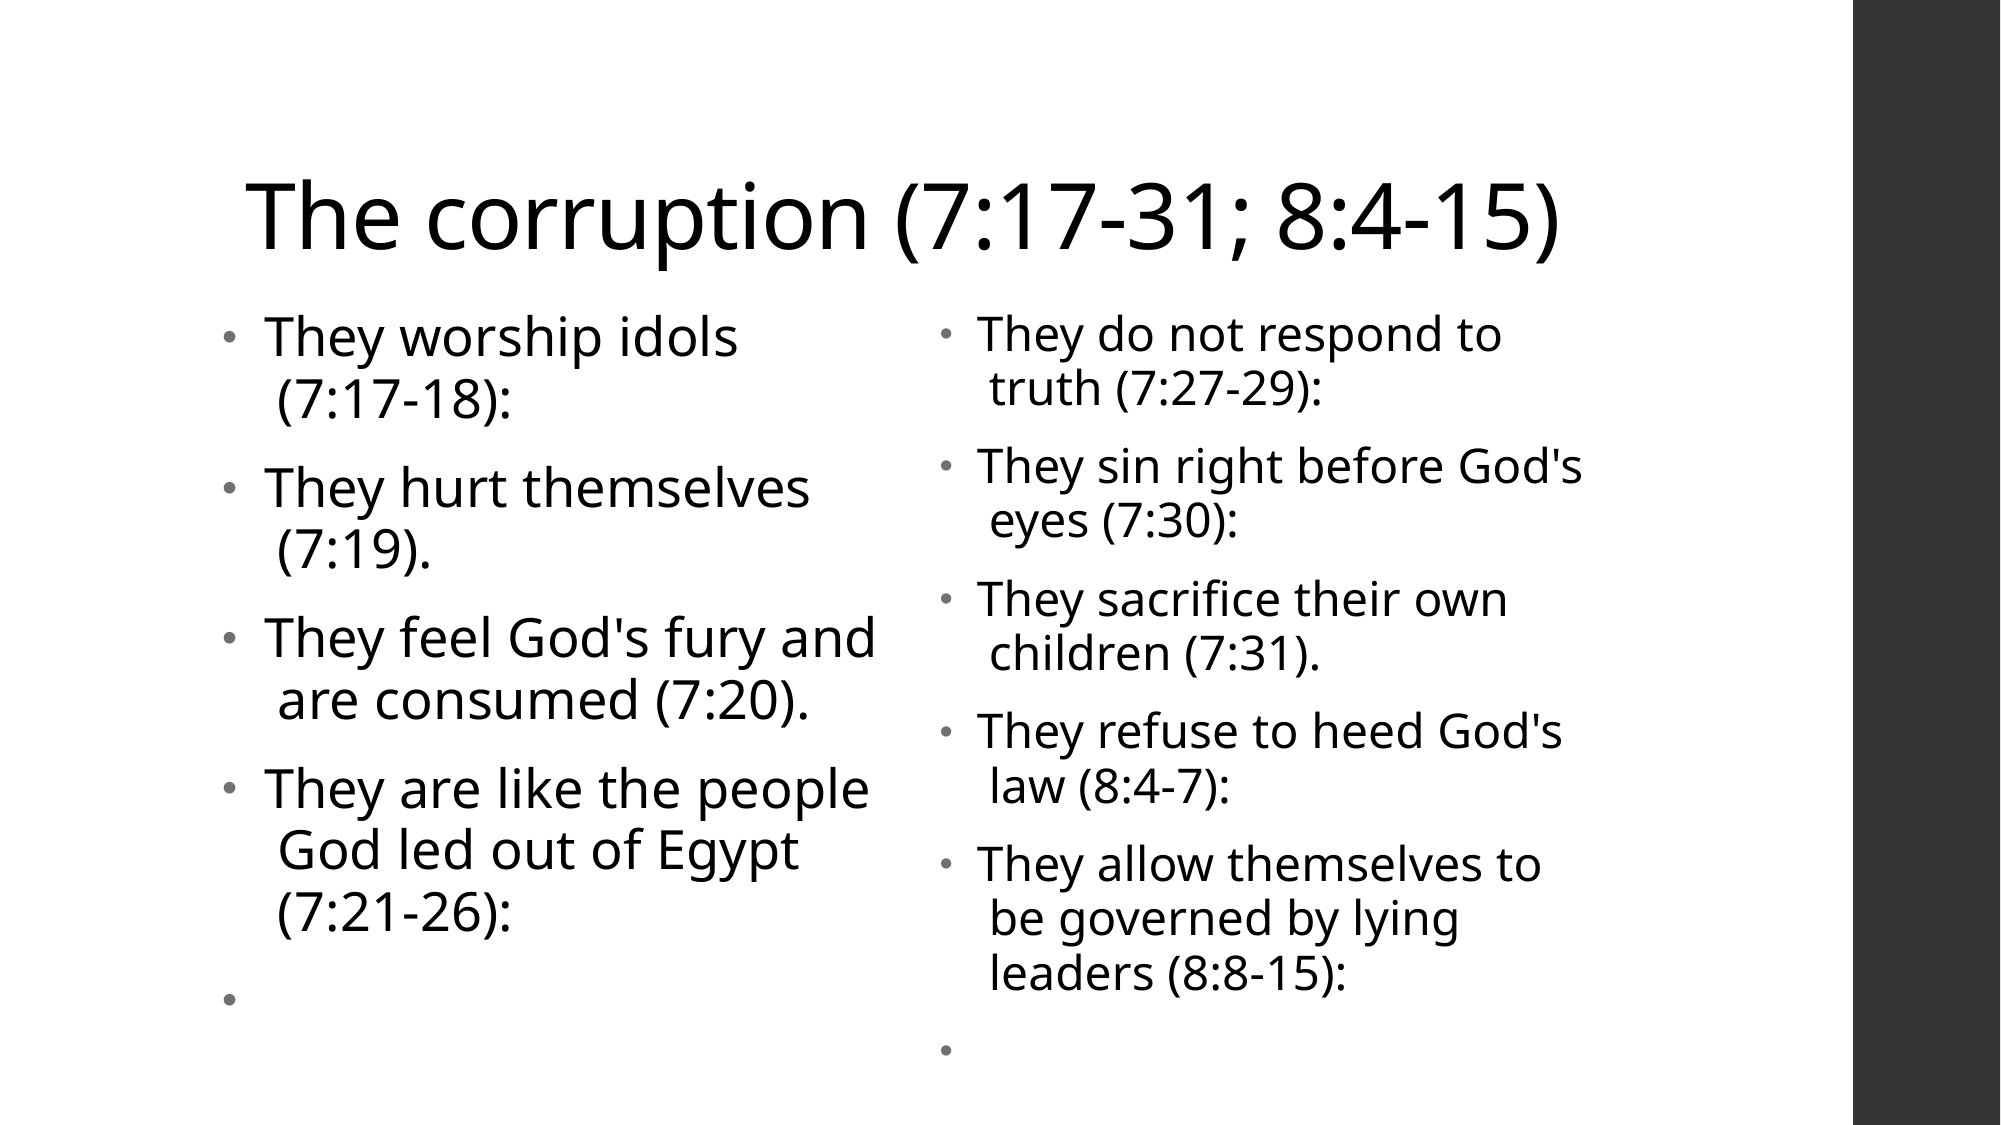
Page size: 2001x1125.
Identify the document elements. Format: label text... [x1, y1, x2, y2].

list They do not respond to truth (7:27-29): They sin right before God's eyes (7:30): They sacrifice their own children (7:31). They refuse to heed God's law (8:4-7): They allow themselves to be governed by lying leaders (8:8-15): [924, 299, 1617, 1014]
title The corruption (7:17-31; 8:4-15) [206, 60, 1797, 278]
list They worship idols (7:17-18): They hurt themselves (7:19). They feel God's fury and are consumed (7:20). They are like the people God led out of Egypt (7:21-26): [207, 299, 900, 1014]
